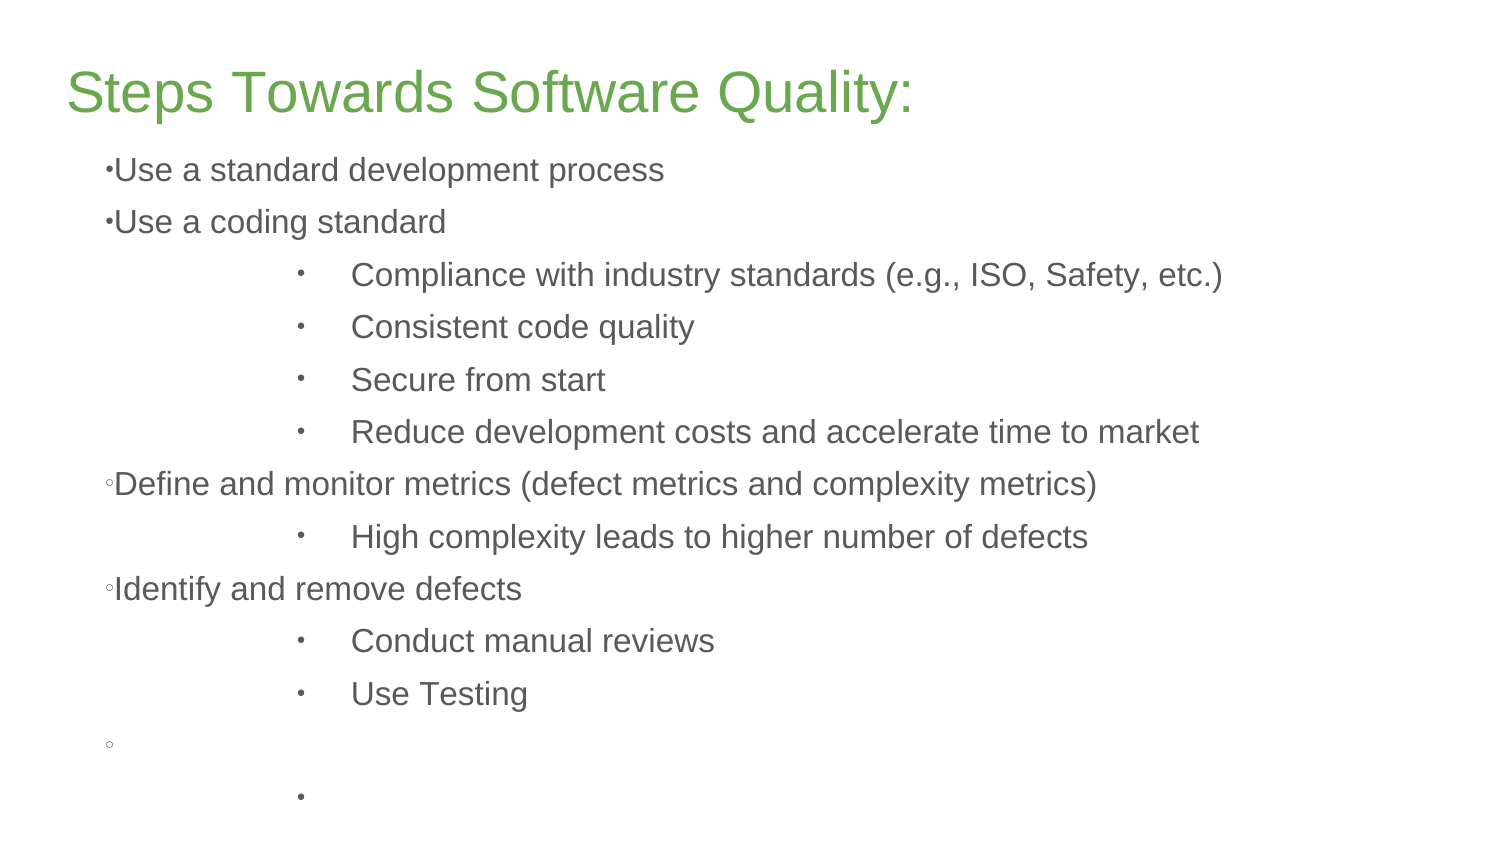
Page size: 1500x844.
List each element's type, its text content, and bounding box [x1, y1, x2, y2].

title Steps Towards Software Quality: [51, 39, 1449, 134]
list Use a standard development process Use a coding standard Compliance with industry standards (e.g., ISO, Safety, etc.) Consistent code quality Secure from start Reduce development costs and accelerate time to market Define and monitor metrics (defect metrics and complexity metrics) High complexity leads to higher number of defects Identify and remove defects Conduct manual reviews Use Testing [90, 133, 1319, 761]
